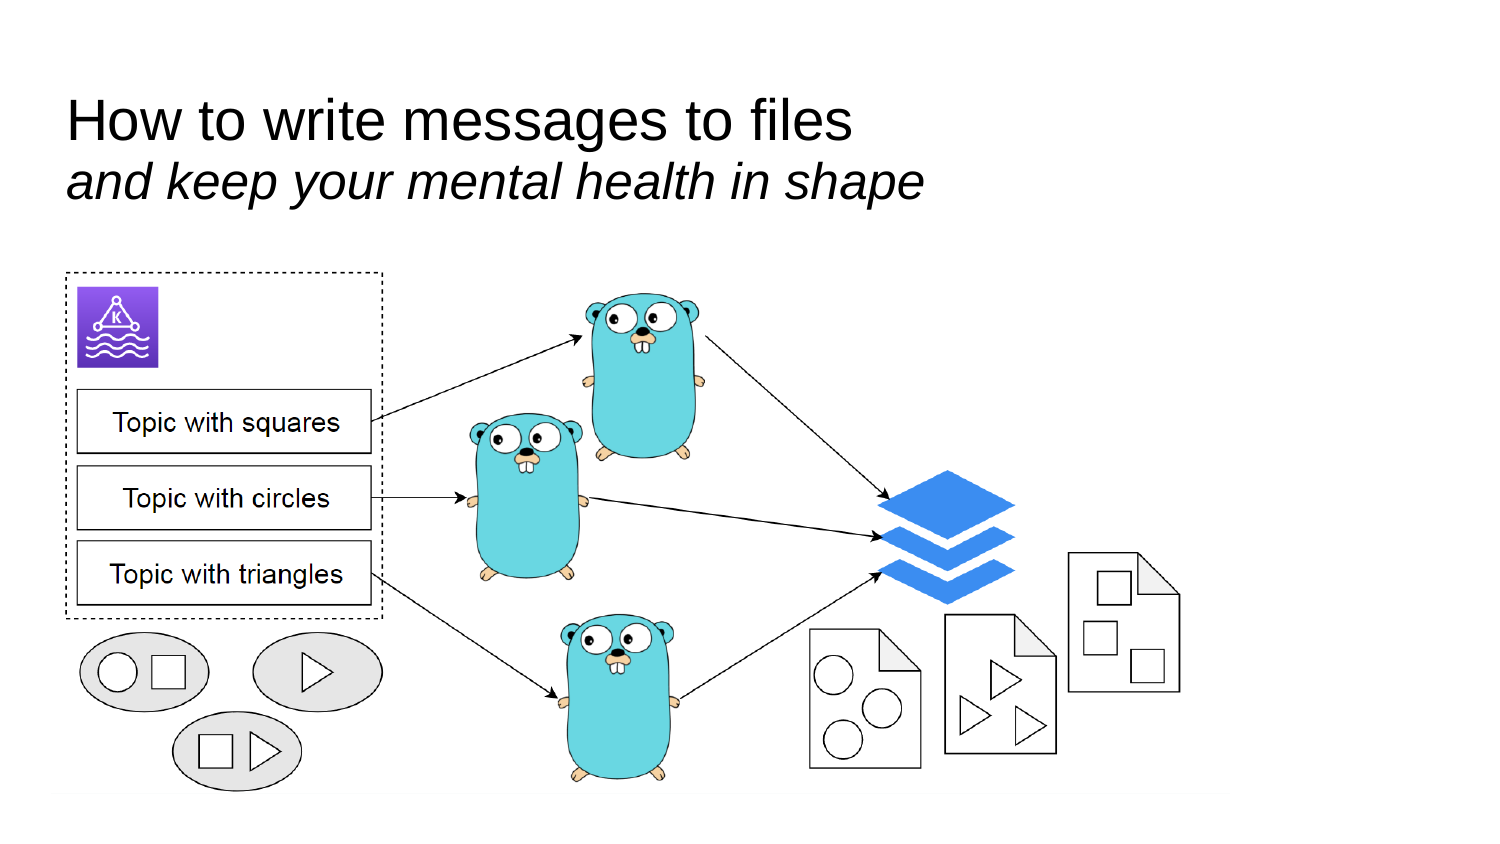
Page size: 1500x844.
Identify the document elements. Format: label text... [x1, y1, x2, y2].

title How to write messages to files and keep your mental health in shape [51, 72, 1449, 227]
picture [51, 225, 1231, 794]
